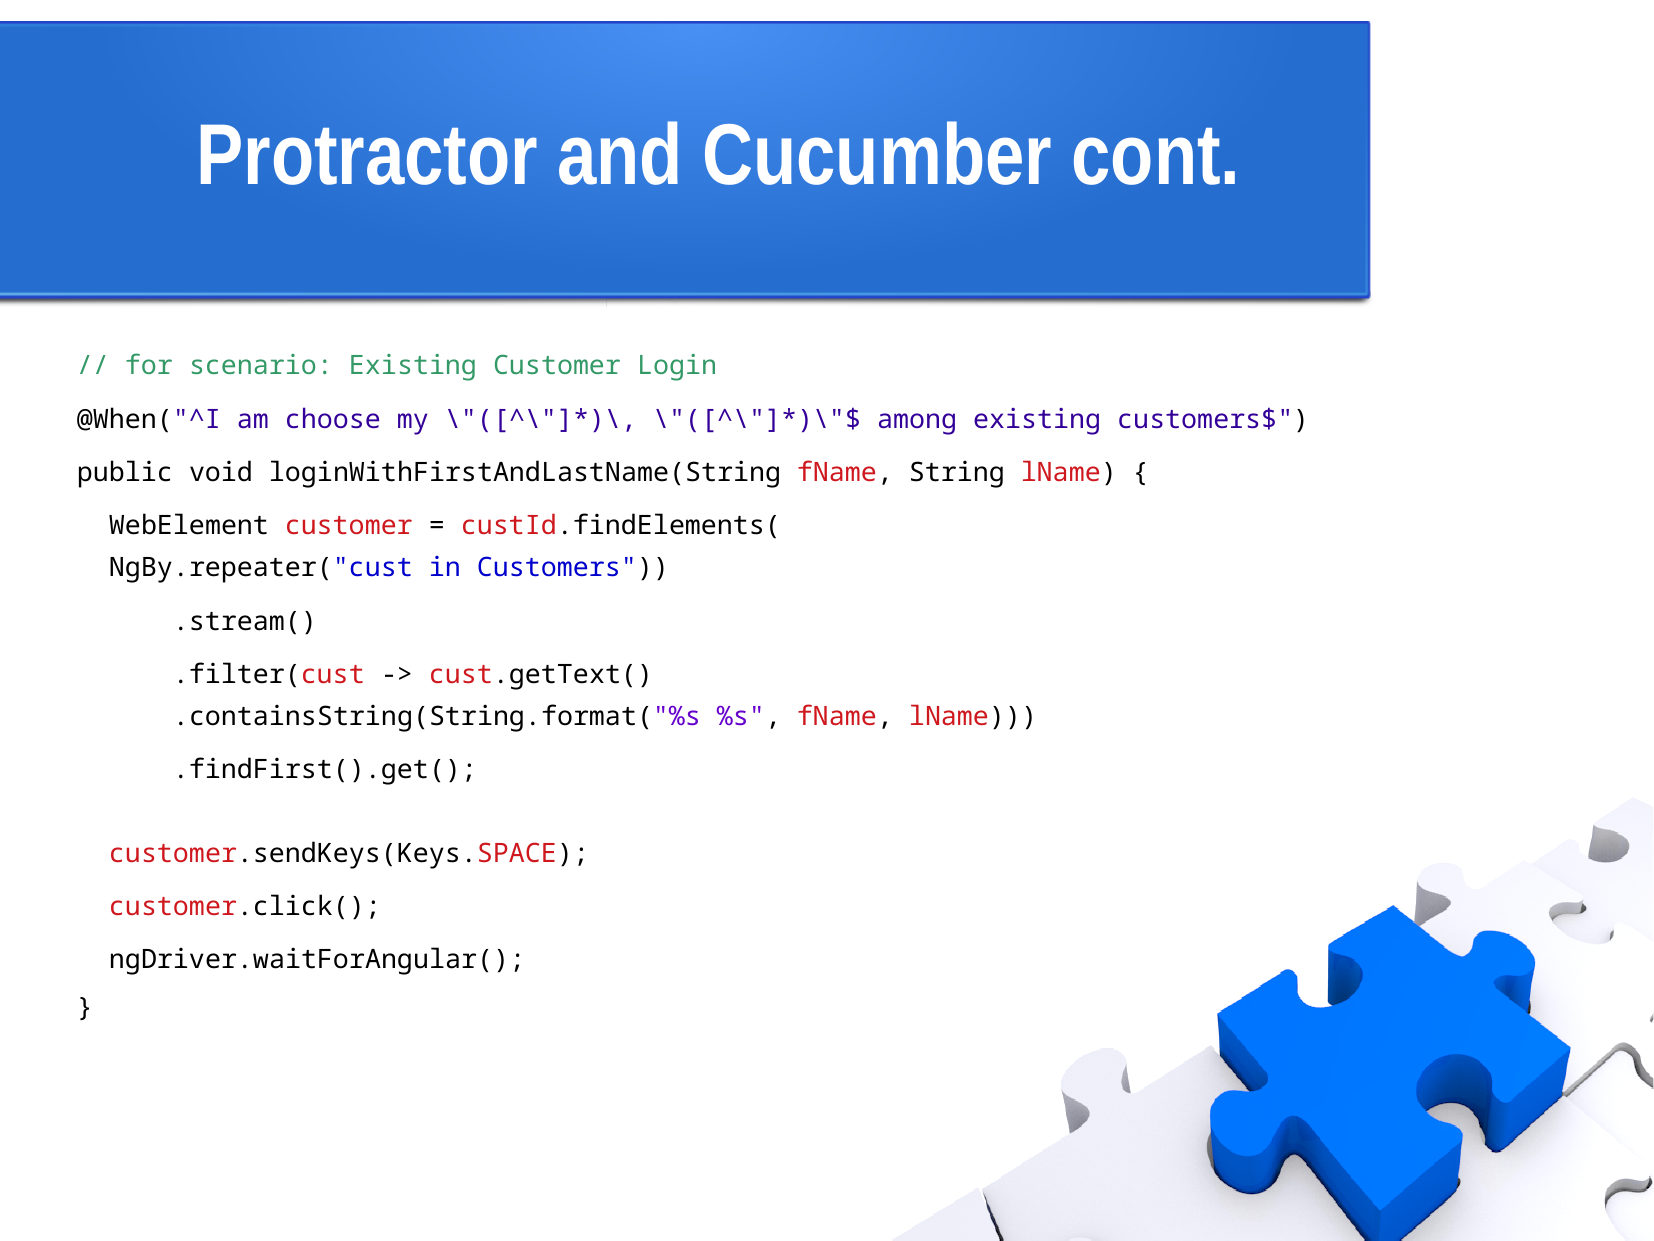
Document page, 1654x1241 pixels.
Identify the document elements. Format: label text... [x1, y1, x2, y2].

picture [0, 21, 1375, 307]
title Protractor and Cucumber cont. [82, 49, 1356, 257]
list // for scenario: Existing Customer Login @When("^I am choose my \"([^\"]*)\, \"([^\"]*)\"$ among existing customers$") public void loginWithFirstAndLastName(String fName, String lName) { WebElement customer = custId.findElements( NgBy.repeater("cust in Customers")) .stream() .filter(cust -> cust.getText() .containsString(String.format("%s %s", fName, lName))) .findFirst().get(); customer.sendKeys(Keys.SPACE); customer.click(); ngDriver.waitForAngular(); } [76, 346, 1312, 1066]
picture [872, 655, 1654, 1241]
